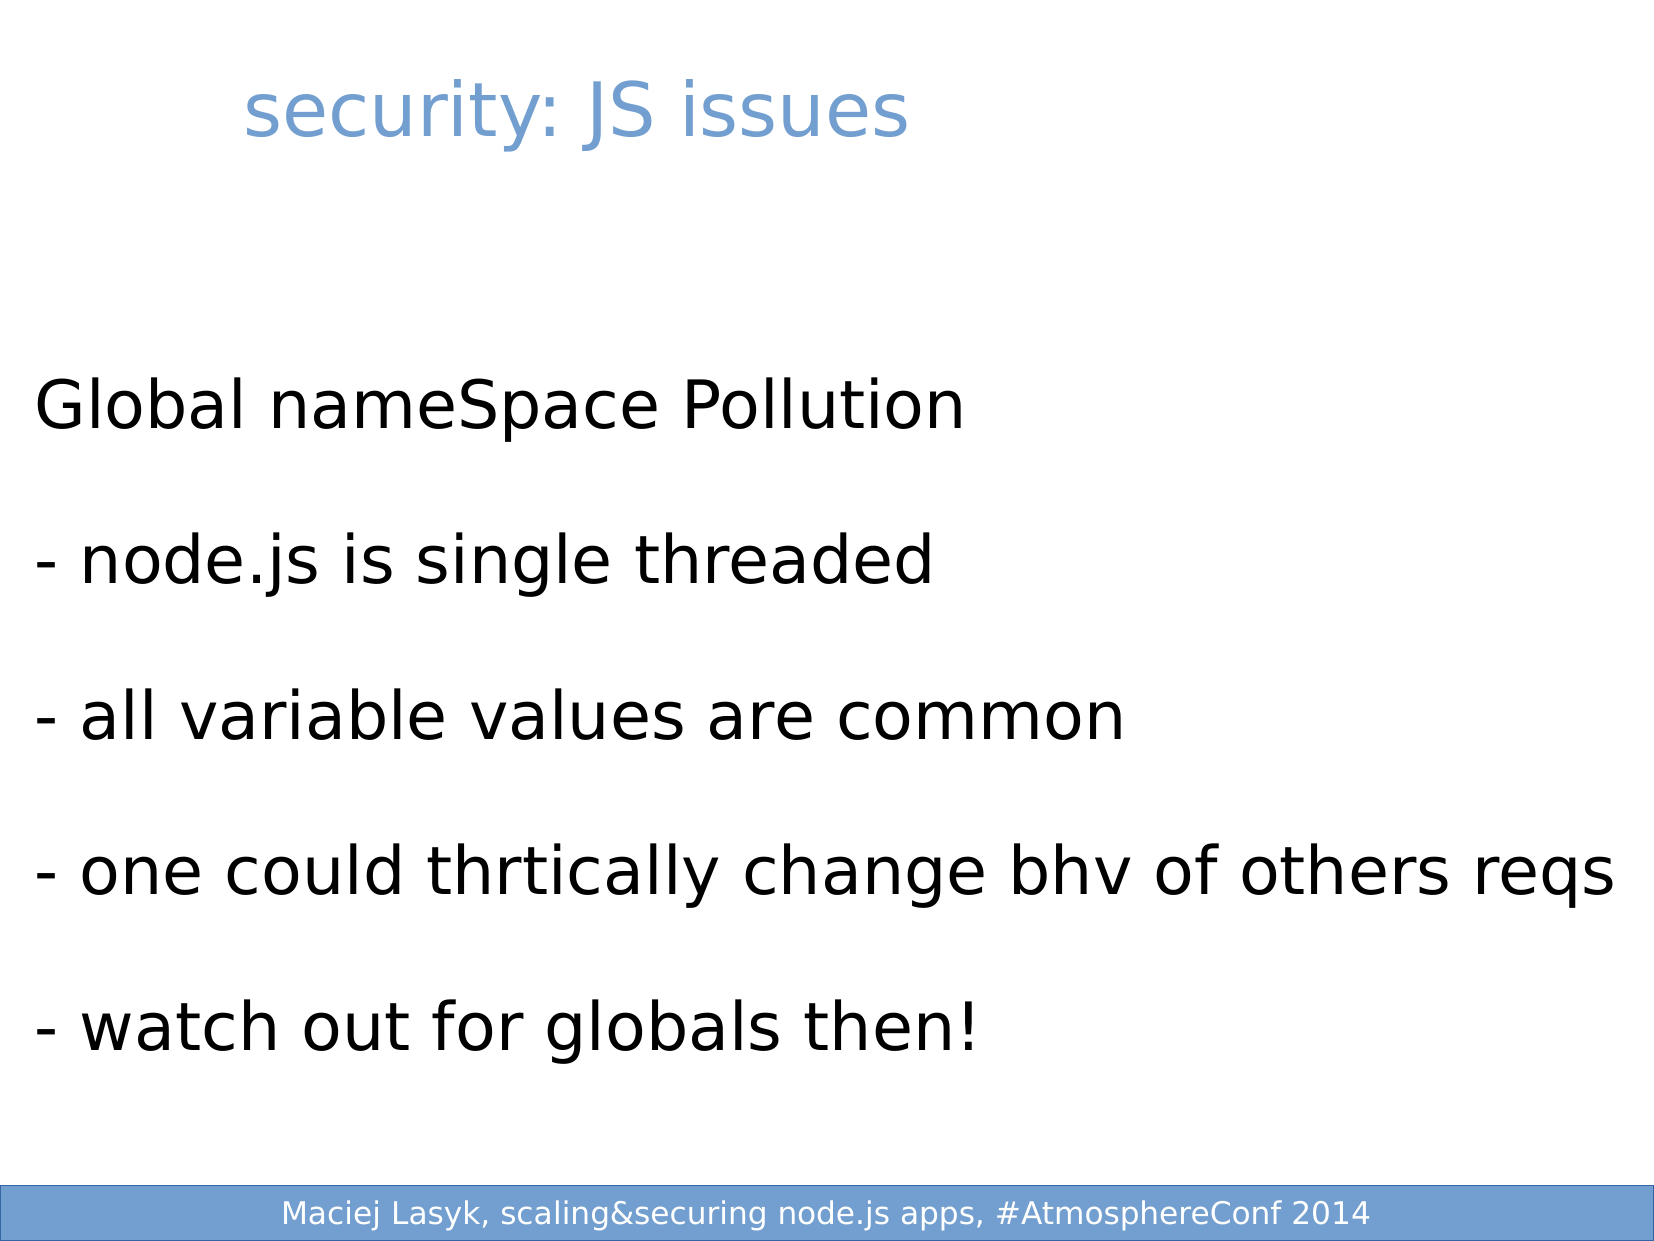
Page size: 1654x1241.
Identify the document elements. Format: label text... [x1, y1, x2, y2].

text_box Maciej Lasyk, scaling&securing node.js apps, #AtmosphereConf 2014 [266, 1188, 1388, 1240]
text_box security: JS issues [228, 60, 927, 163]
text_box [0, 1185, 1654, 1241]
text_box Global nameSpace Pollution - node.js is single threaded - all variable values are common - one could thrtically change bhv of others reqs - watch out for globals then! [20, 280, 1634, 996]
